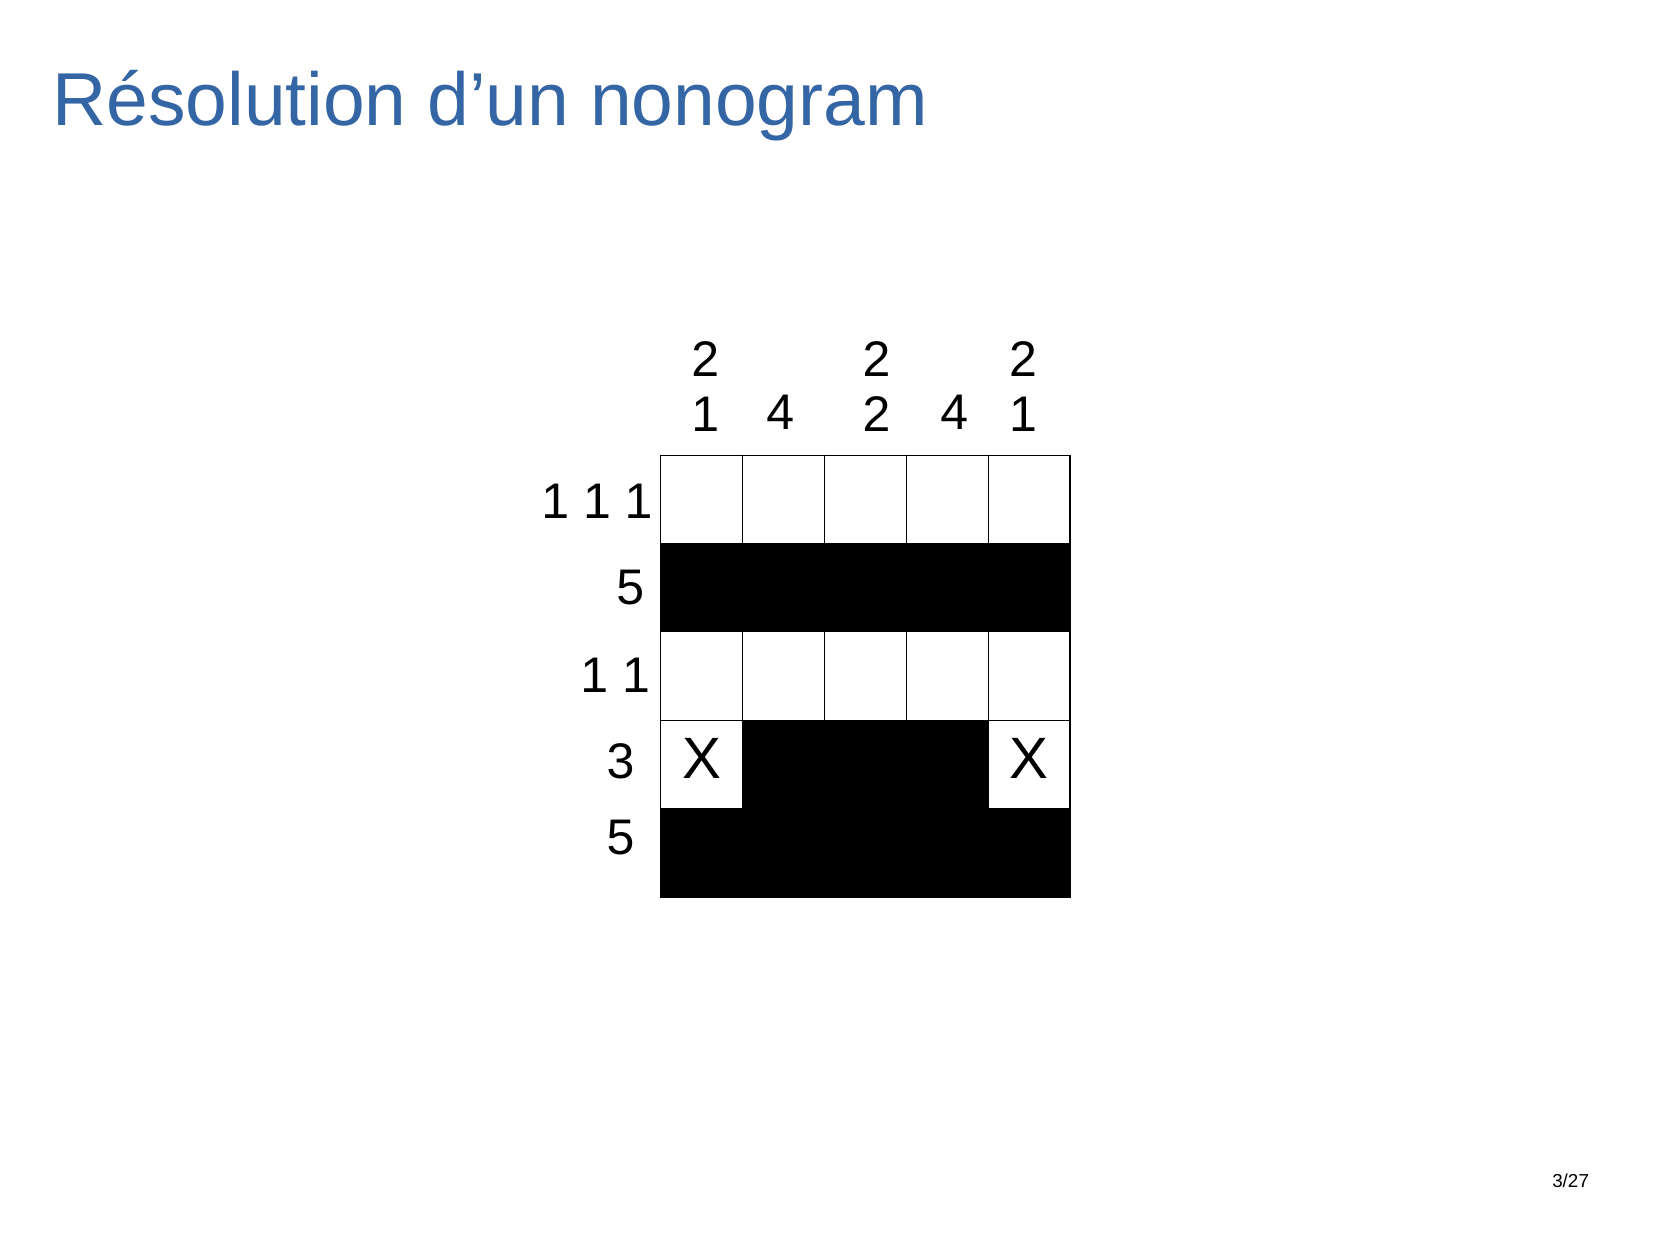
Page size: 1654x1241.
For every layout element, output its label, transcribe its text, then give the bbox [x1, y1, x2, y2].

table_cell [661, 632, 742, 720]
table_cell [677, 544, 742, 631]
text_box 2 1 [994, 323, 1052, 456]
text_box 2 2 [847, 323, 886, 456]
table_cell [825, 544, 906, 631]
table_cell X [989, 721, 1069, 808]
table_cell [743, 544, 824, 631]
table_cell [907, 632, 988, 720]
table_cell [825, 809, 906, 897]
table_cell X [661, 721, 742, 808]
table_cell [825, 632, 906, 720]
text_box Résolution d’un nonogram [37, 50, 1013, 151]
text_box 4 [925, 376, 964, 453]
text_box 1 1 1 [526, 465, 677, 552]
text_box 3 [591, 726, 650, 802]
table_cell [743, 632, 824, 720]
text_box 2 1 [676, 323, 735, 456]
table_cell [743, 721, 824, 808]
text_box 1 1 [565, 639, 679, 716]
text_box 4 [751, 376, 790, 453]
table_cell [907, 809, 988, 897]
table_cell [825, 721, 906, 808]
table_header [989, 456, 1069, 543]
table_cell [907, 721, 988, 808]
table_cell [989, 544, 1069, 631]
table_cell [743, 809, 824, 897]
table_cell [989, 809, 1069, 897]
text_box 3/27 [1537, 1162, 1614, 1199]
table_cell [989, 632, 1069, 720]
table_cell [907, 544, 988, 631]
text_box 5 [601, 552, 677, 640]
table_header [907, 456, 988, 543]
table_header [743, 456, 824, 543]
table_cell [661, 809, 742, 897]
table_header [825, 456, 906, 543]
text_box 5 [591, 802, 643, 878]
table_header [661, 456, 742, 543]
